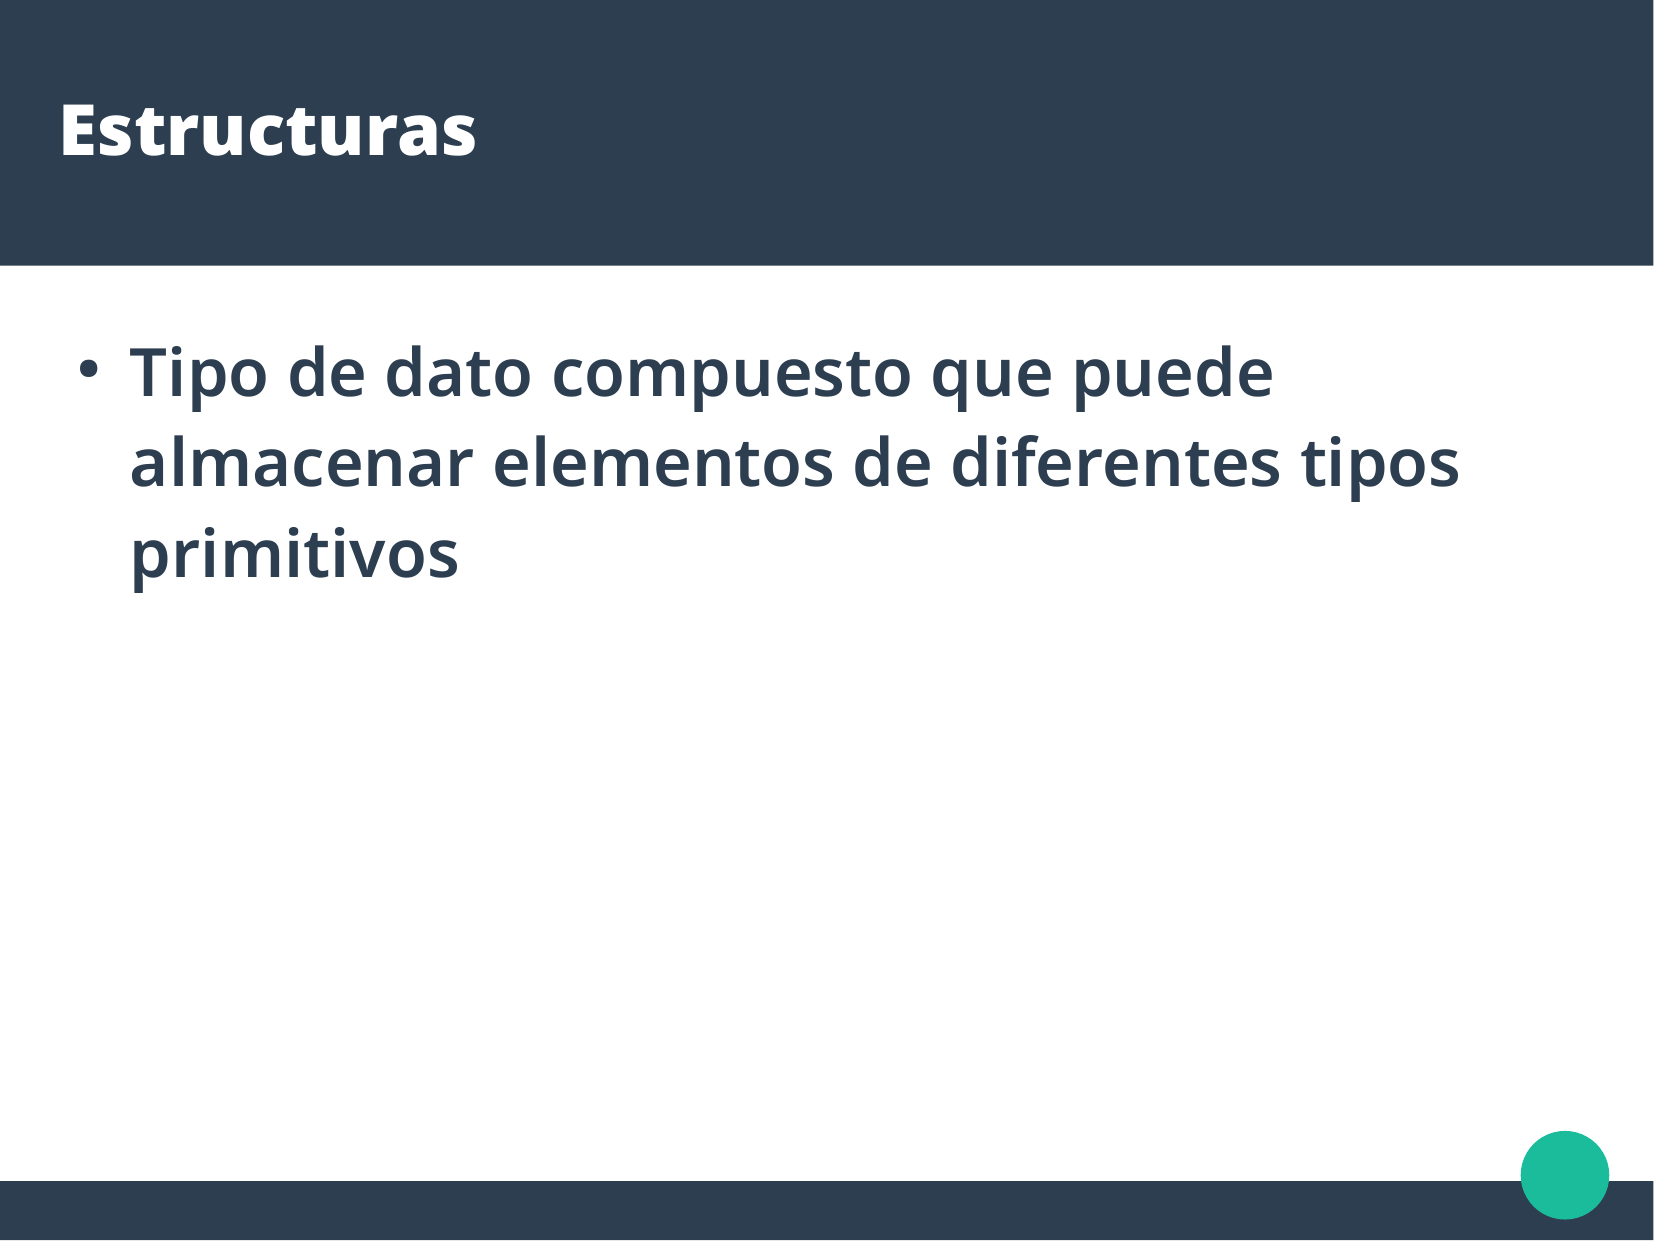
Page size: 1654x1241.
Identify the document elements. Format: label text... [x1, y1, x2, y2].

title Estructuras [59, 49, 1595, 207]
list Tipo de dato compuesto que puede almacenar elementos de diferentes tipos primitivos [59, 324, 1595, 1152]
